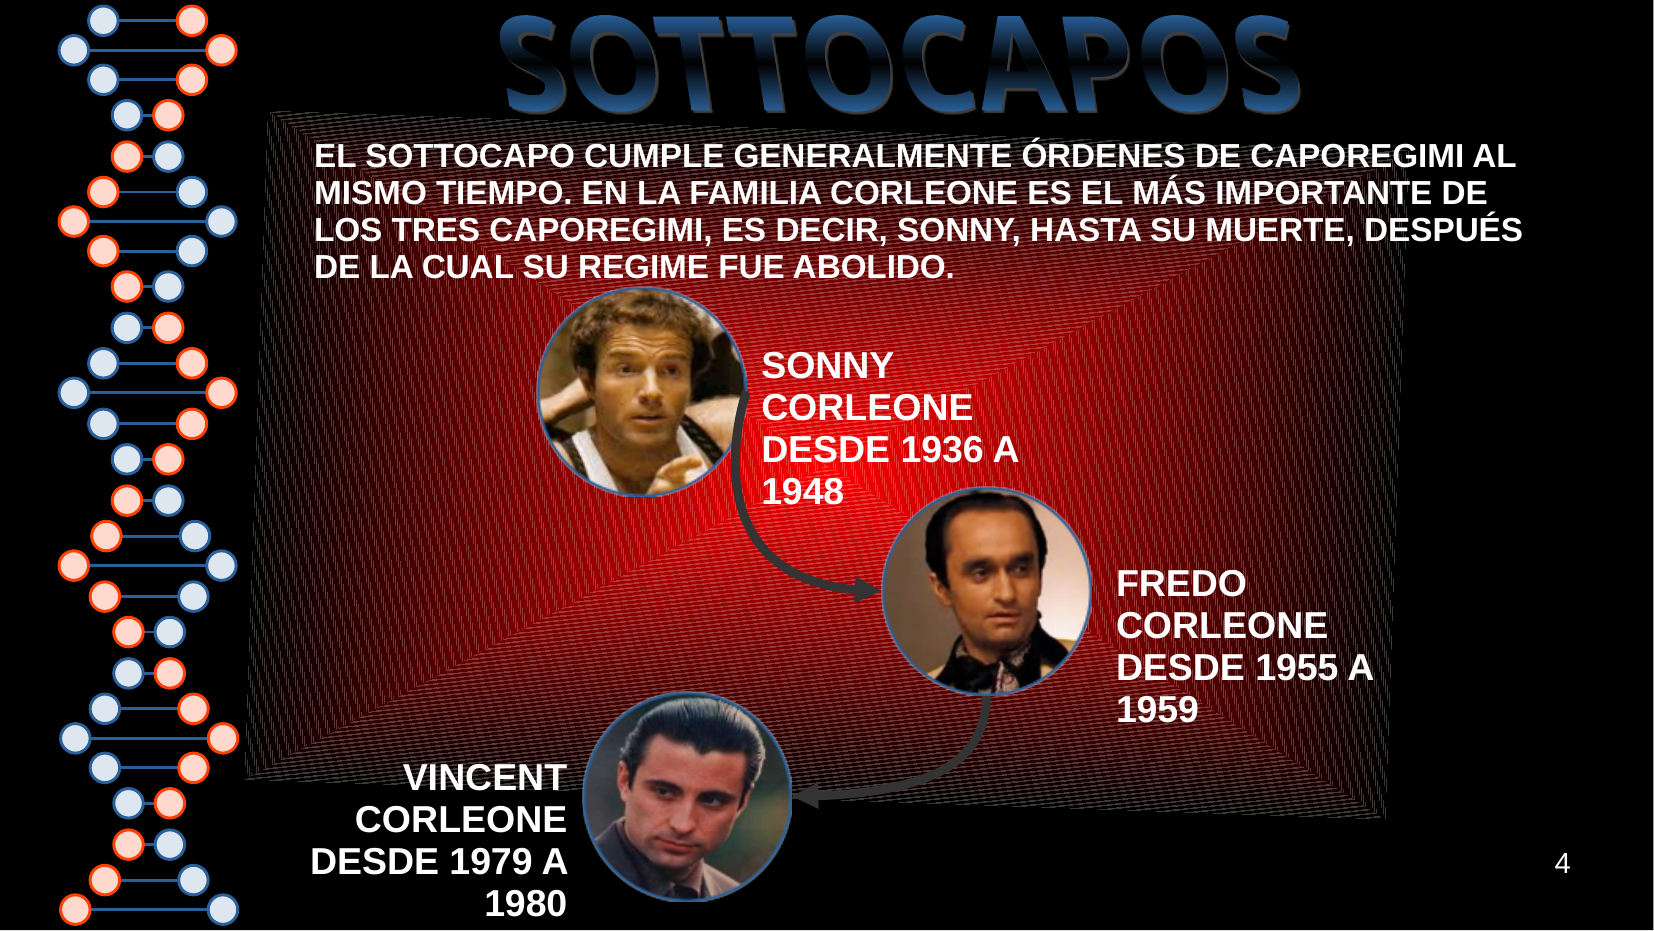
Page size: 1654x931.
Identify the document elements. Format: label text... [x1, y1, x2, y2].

text_box SOTTOCAPOS [1141, 15, 1227, 112]
text_box SOTTOCAPOS [1235, 15, 1299, 112]
text_box El sottocapo cumple generalmente órdenes de caporegimi al mismo tiempo. En la familia Corleone es el más importante de los tres caporegimi, es decir, Sonny, hasta su muerte, después de la cual su regime fue abolido. [299, 130, 1578, 294]
text_box SOTTOCAPOS [570, 15, 656, 112]
text_box SOTTOCAPOS [652, 16, 722, 111]
text_box SOTTOCAPOS [726, 16, 795, 111]
text_box Fredo Corleone desde 1955 a 1959 [1101, 555, 1471, 739]
text_box SOTTOCAPOS [902, 15, 974, 112]
text_box SOTTOCAPOS [805, 15, 891, 112]
text_box Sonny Corleone desde 1936 a 1948 [746, 336, 1117, 520]
text_box Vincent Corleone desde 1979 a 1980 [216, 749, 583, 931]
picture [536, 286, 747, 497]
text_box SOTTOCAPOS [981, 16, 1067, 111]
picture [740, 415, 746, 497]
picture [881, 520, 1092, 696]
text_box SOTTOCAPOS [1062, 16, 1128, 111]
picture [582, 691, 792, 902]
text_box SOTTOCAPOS [499, 15, 564, 112]
